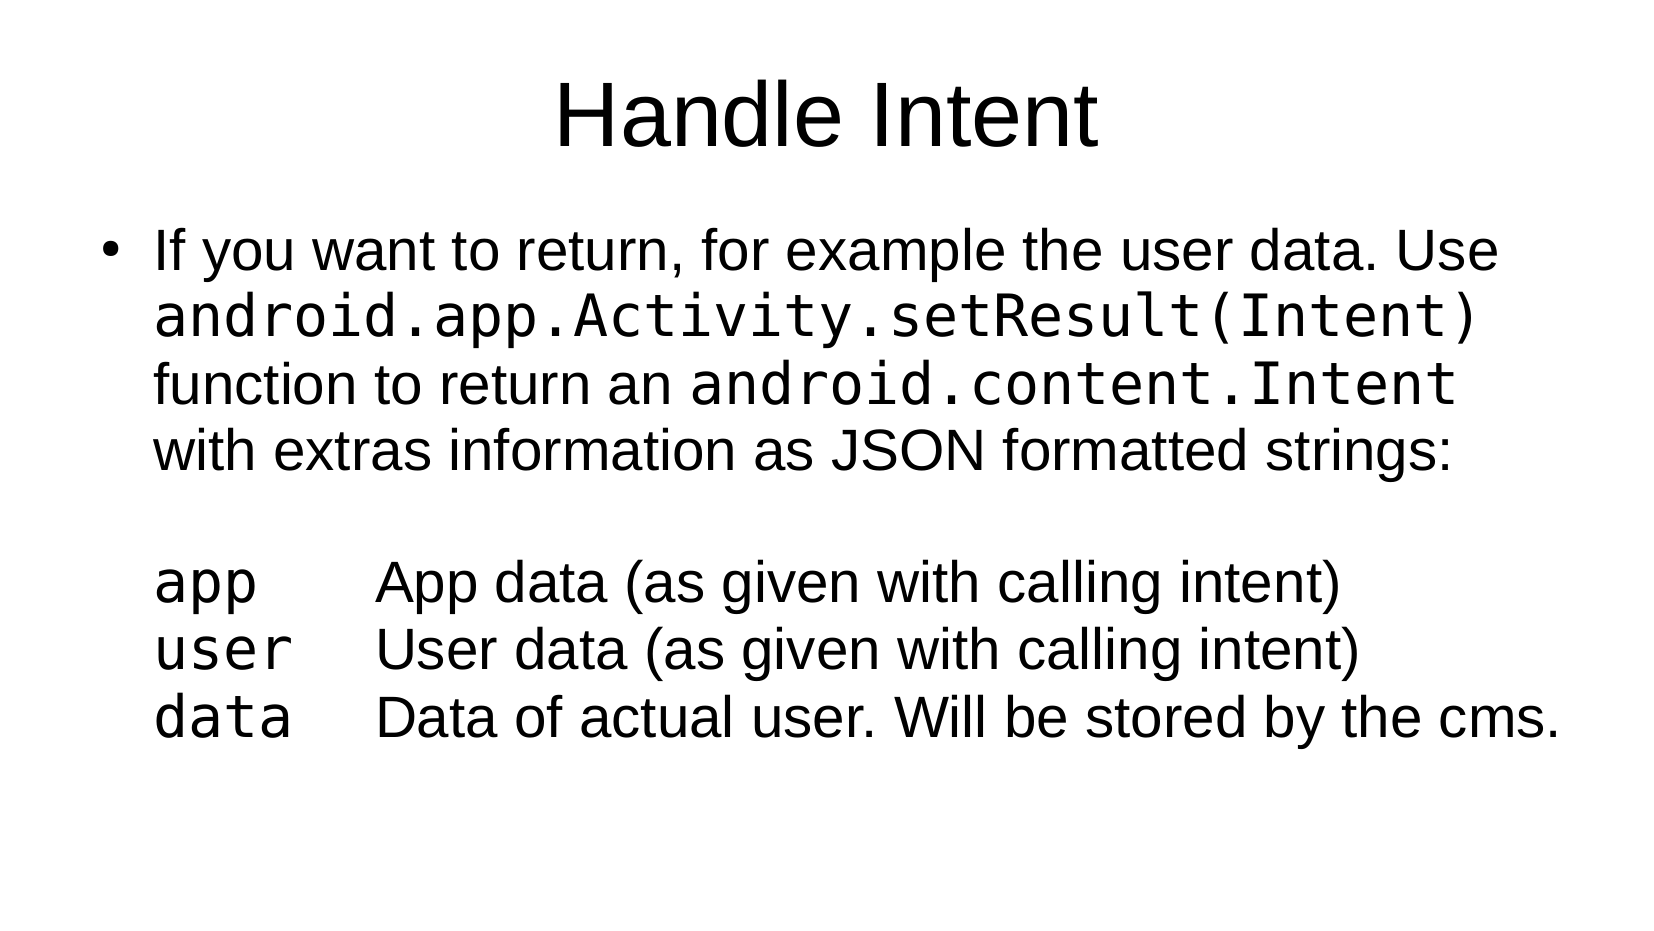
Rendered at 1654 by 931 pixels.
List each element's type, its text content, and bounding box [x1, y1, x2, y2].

title Handle Intent [82, 37, 1571, 193]
list If you want to return, for example the user data. Use android.app.Activity.setResult(Intent) function to return an android.content.Intent with extras information as JSON formatted strings: app App data (as given with calling intent) user User data (as given with calling intent) data Data of actual user. Will be stored by the cms. [82, 217, 1571, 758]
